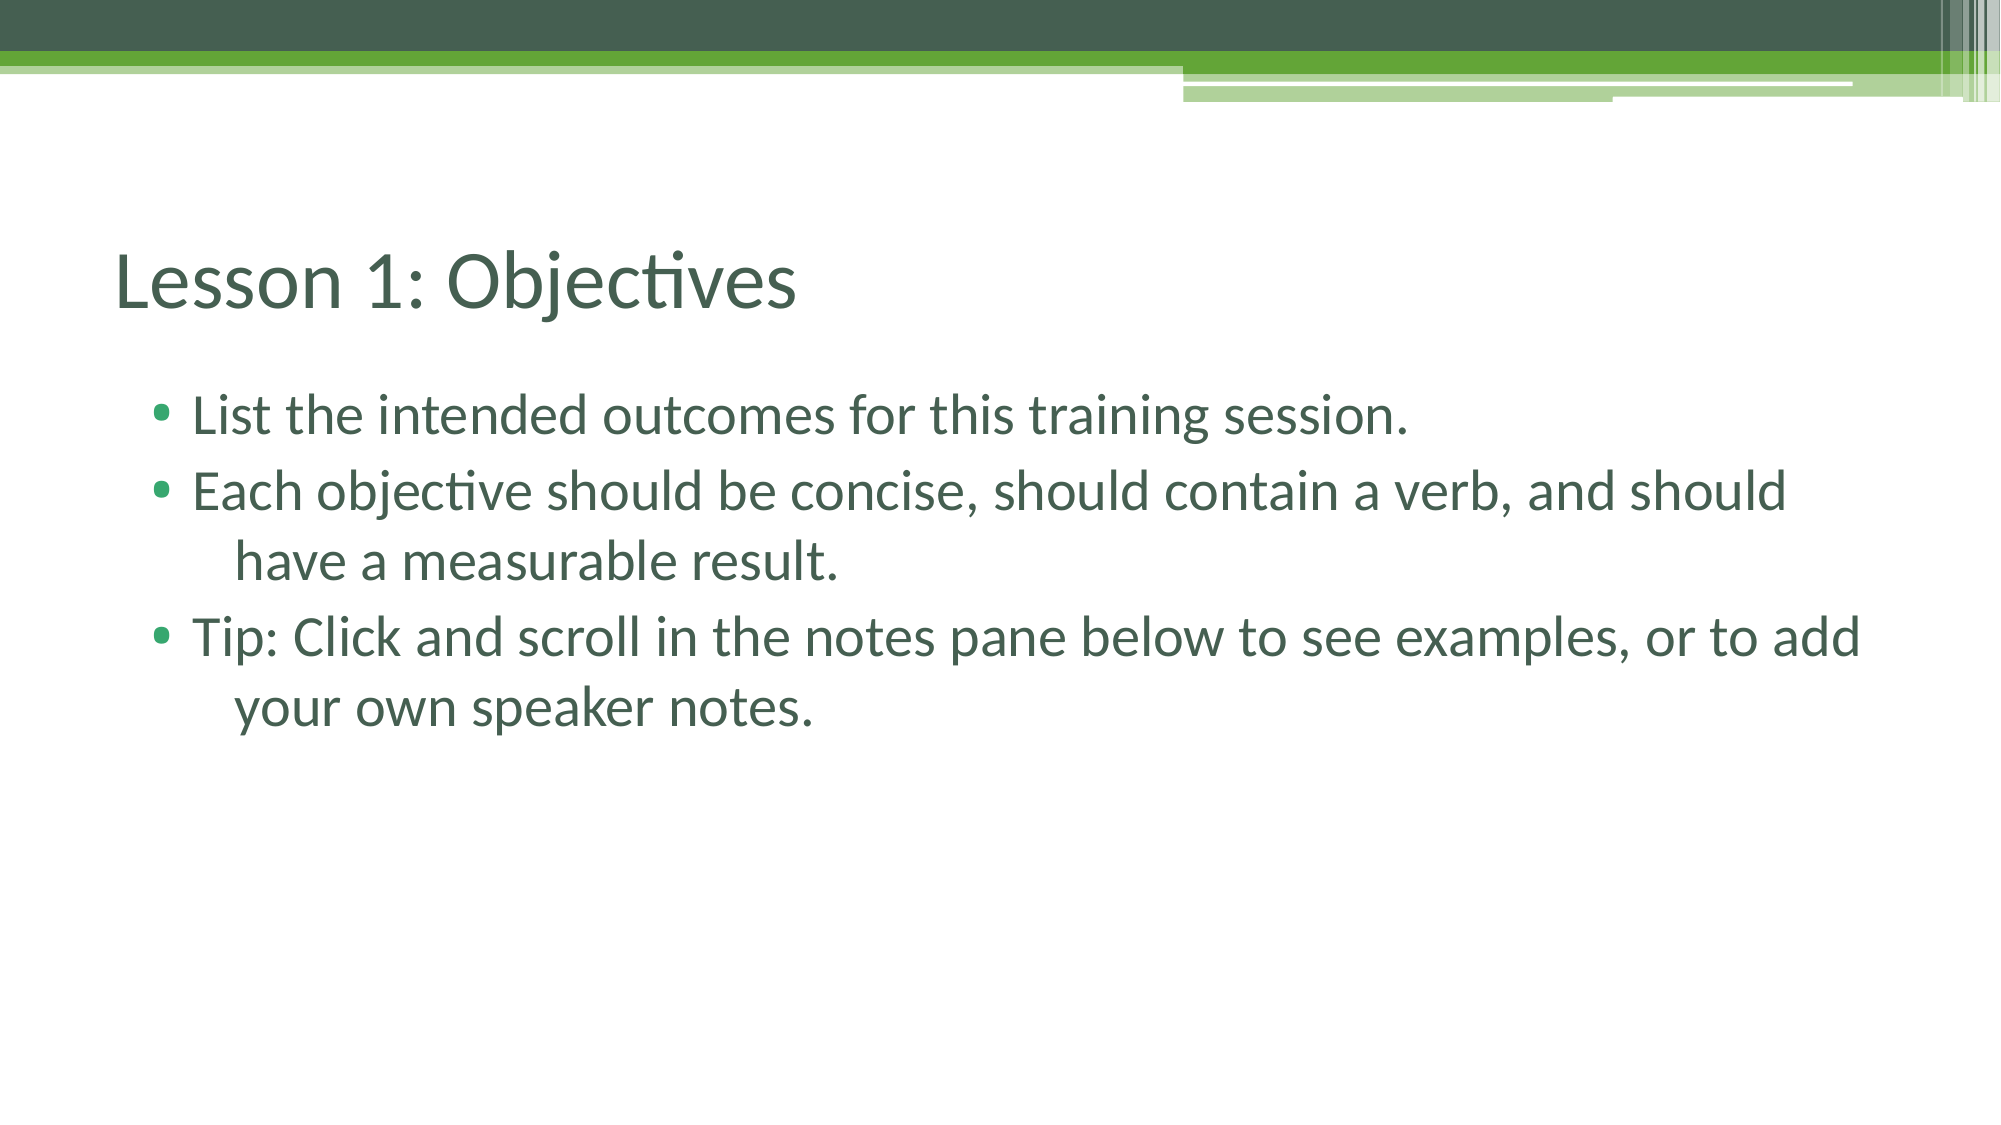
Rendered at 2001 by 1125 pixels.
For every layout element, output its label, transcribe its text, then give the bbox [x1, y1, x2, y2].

list List the intended outcomes for this training session. Each objective should be concise, should contain a verb, and should have a measurable result. Tip: Click and scroll in the notes pane below to see examples, or to add your own speaker notes. [99, 368, 1900, 1079]
title Lesson 1: Objectives [99, 187, 1900, 363]
